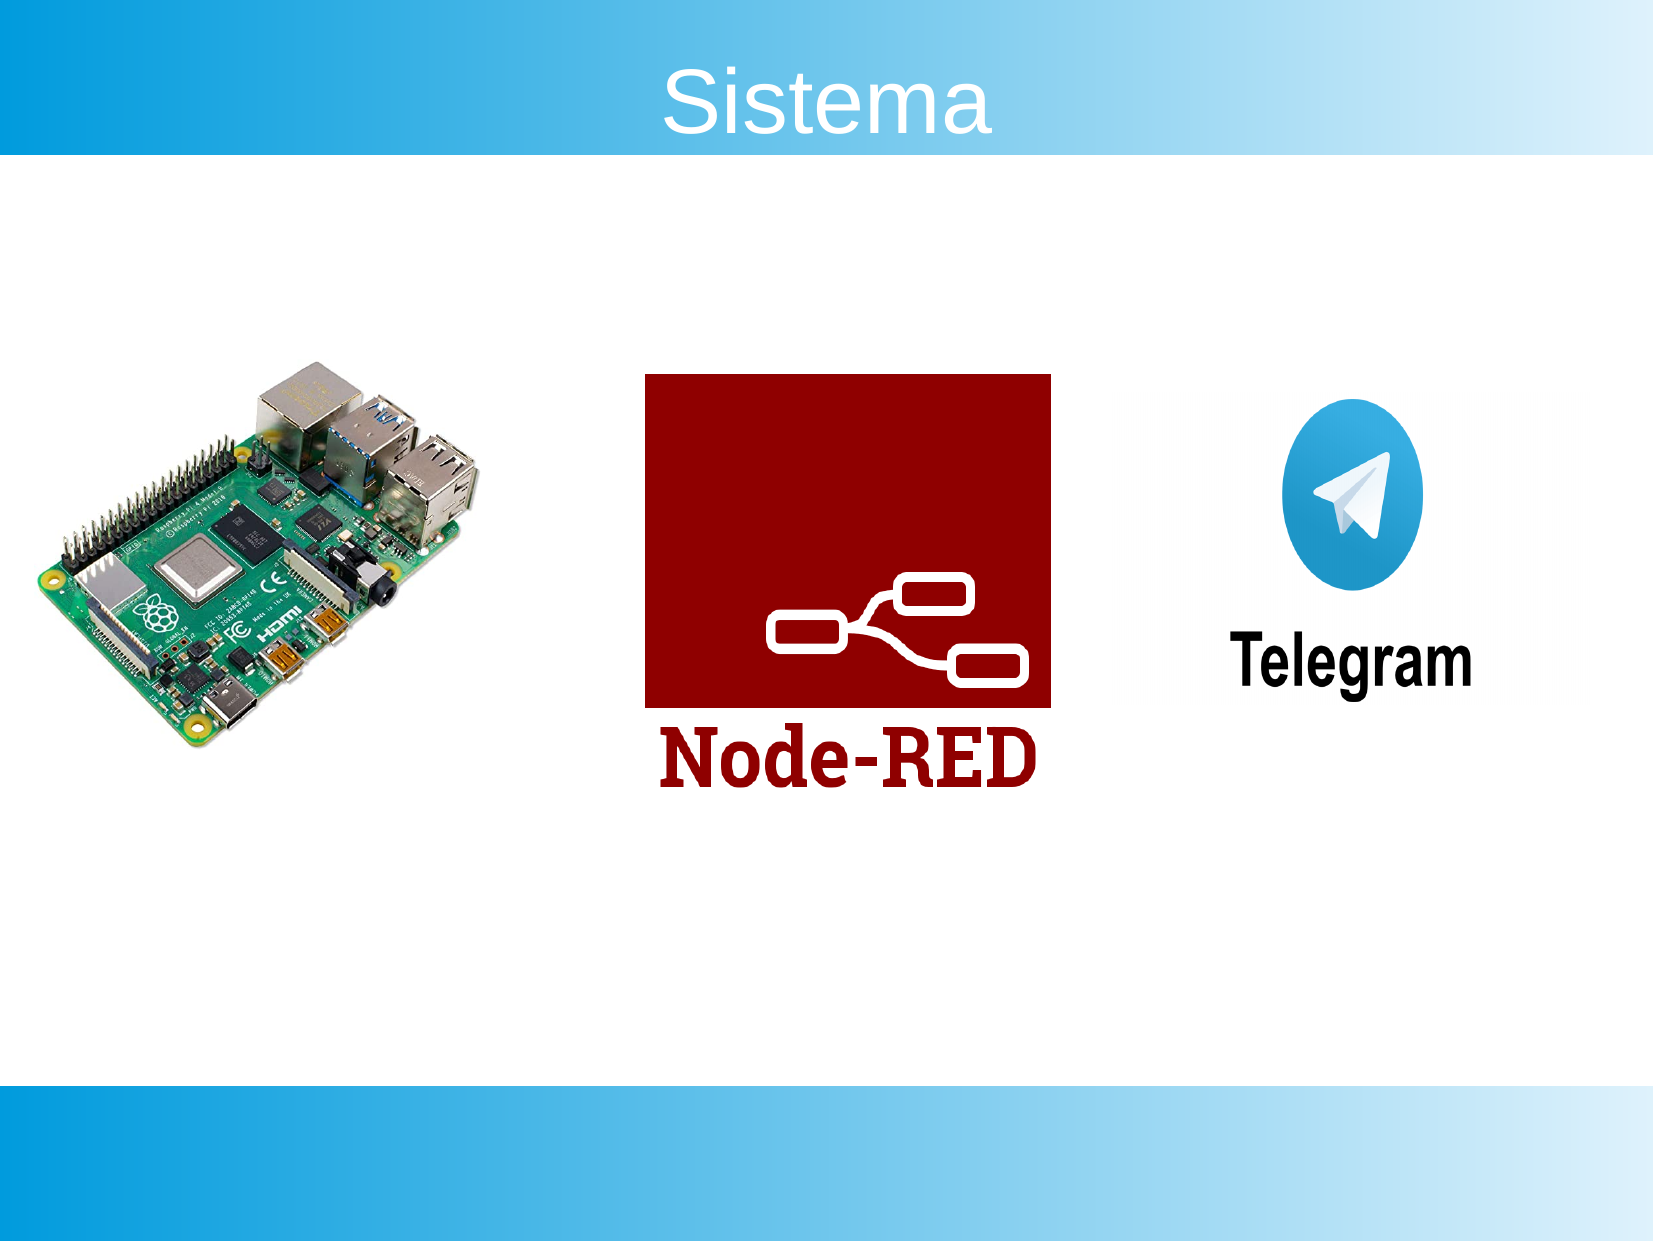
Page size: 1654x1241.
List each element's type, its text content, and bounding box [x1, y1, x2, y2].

title Sistema [82, 49, 1571, 155]
picture [34, 359, 481, 751]
picture [645, 374, 1051, 811]
picture [1110, 392, 1590, 706]
